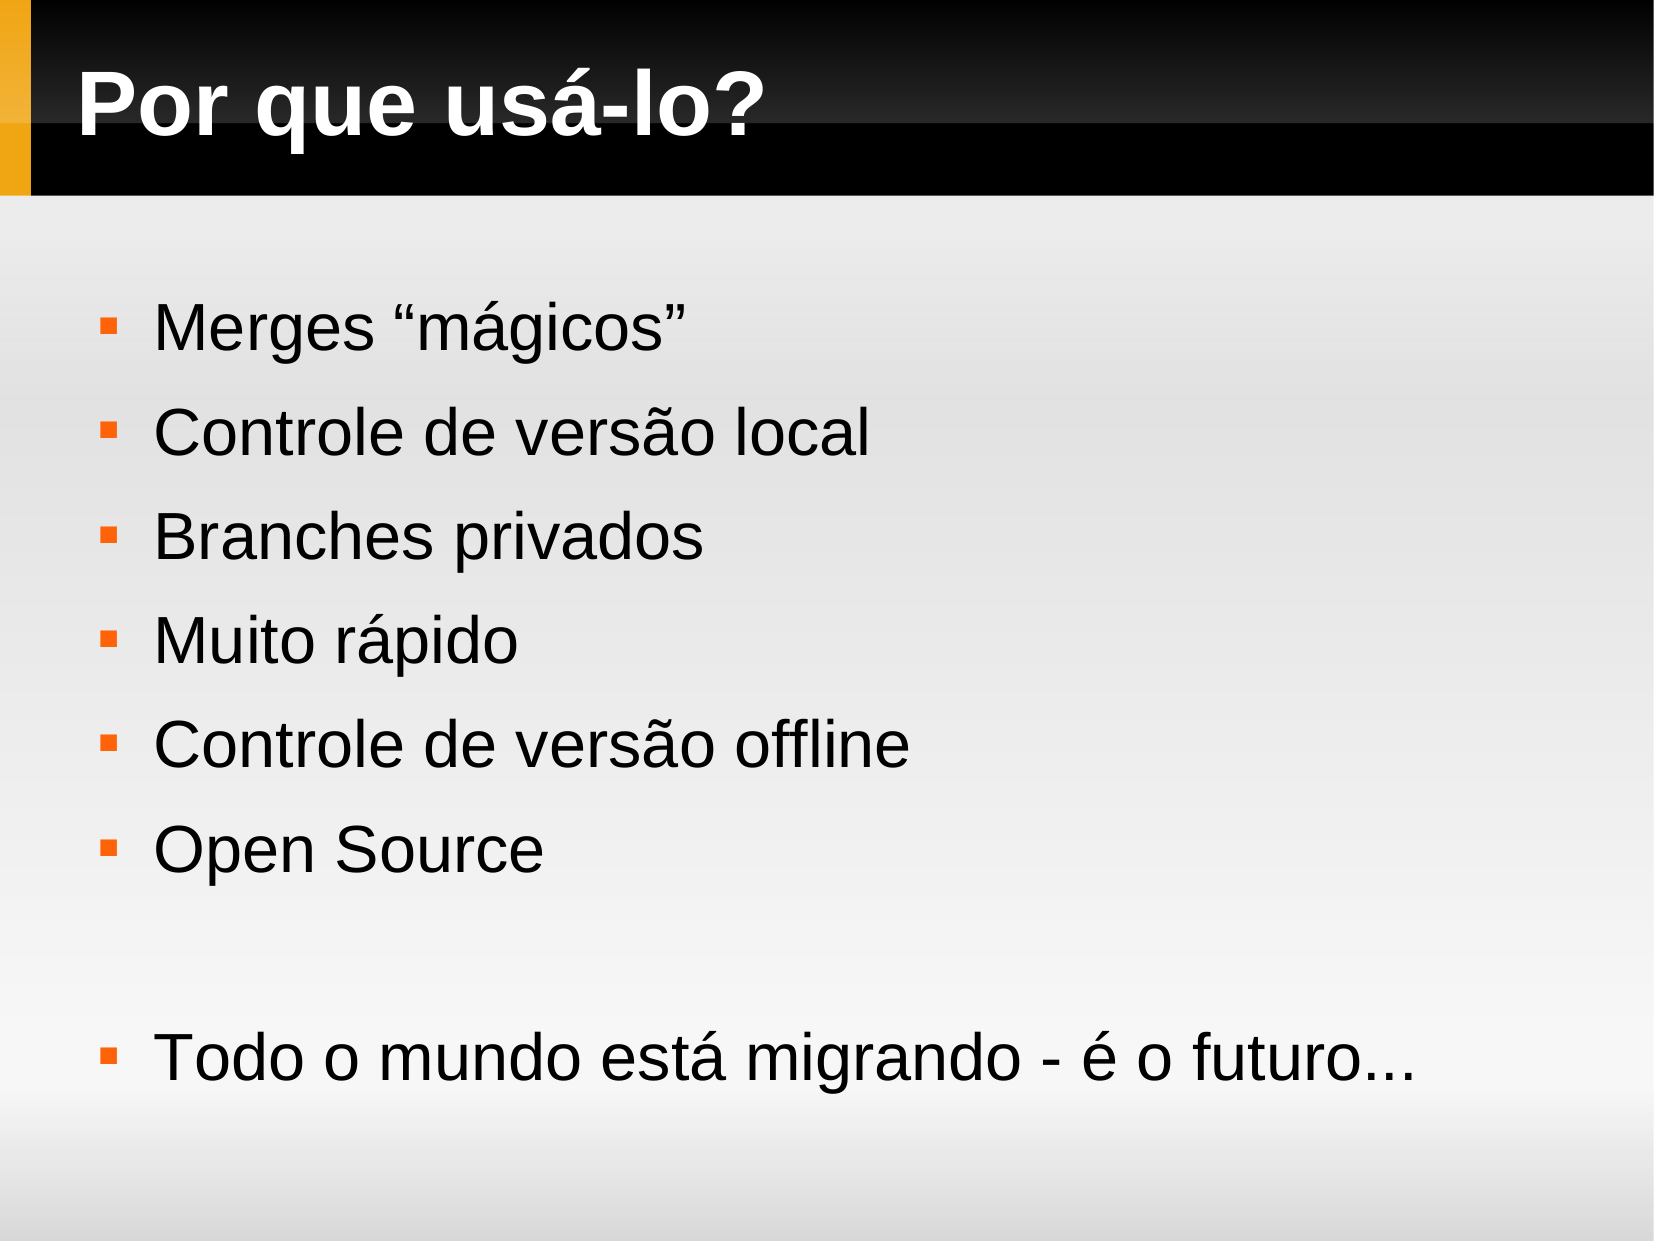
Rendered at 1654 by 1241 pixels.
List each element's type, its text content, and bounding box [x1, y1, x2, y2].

picture [0, 0, 1654, 1241]
list Merges “mágicos” Controle de versão local Branches privados Muito rápido Controle de versão offline Open Source Todo o mundo está migrando - é o futuro... [82, 290, 1571, 1096]
title Por que usá-lo? [76, 0, 1565, 208]
